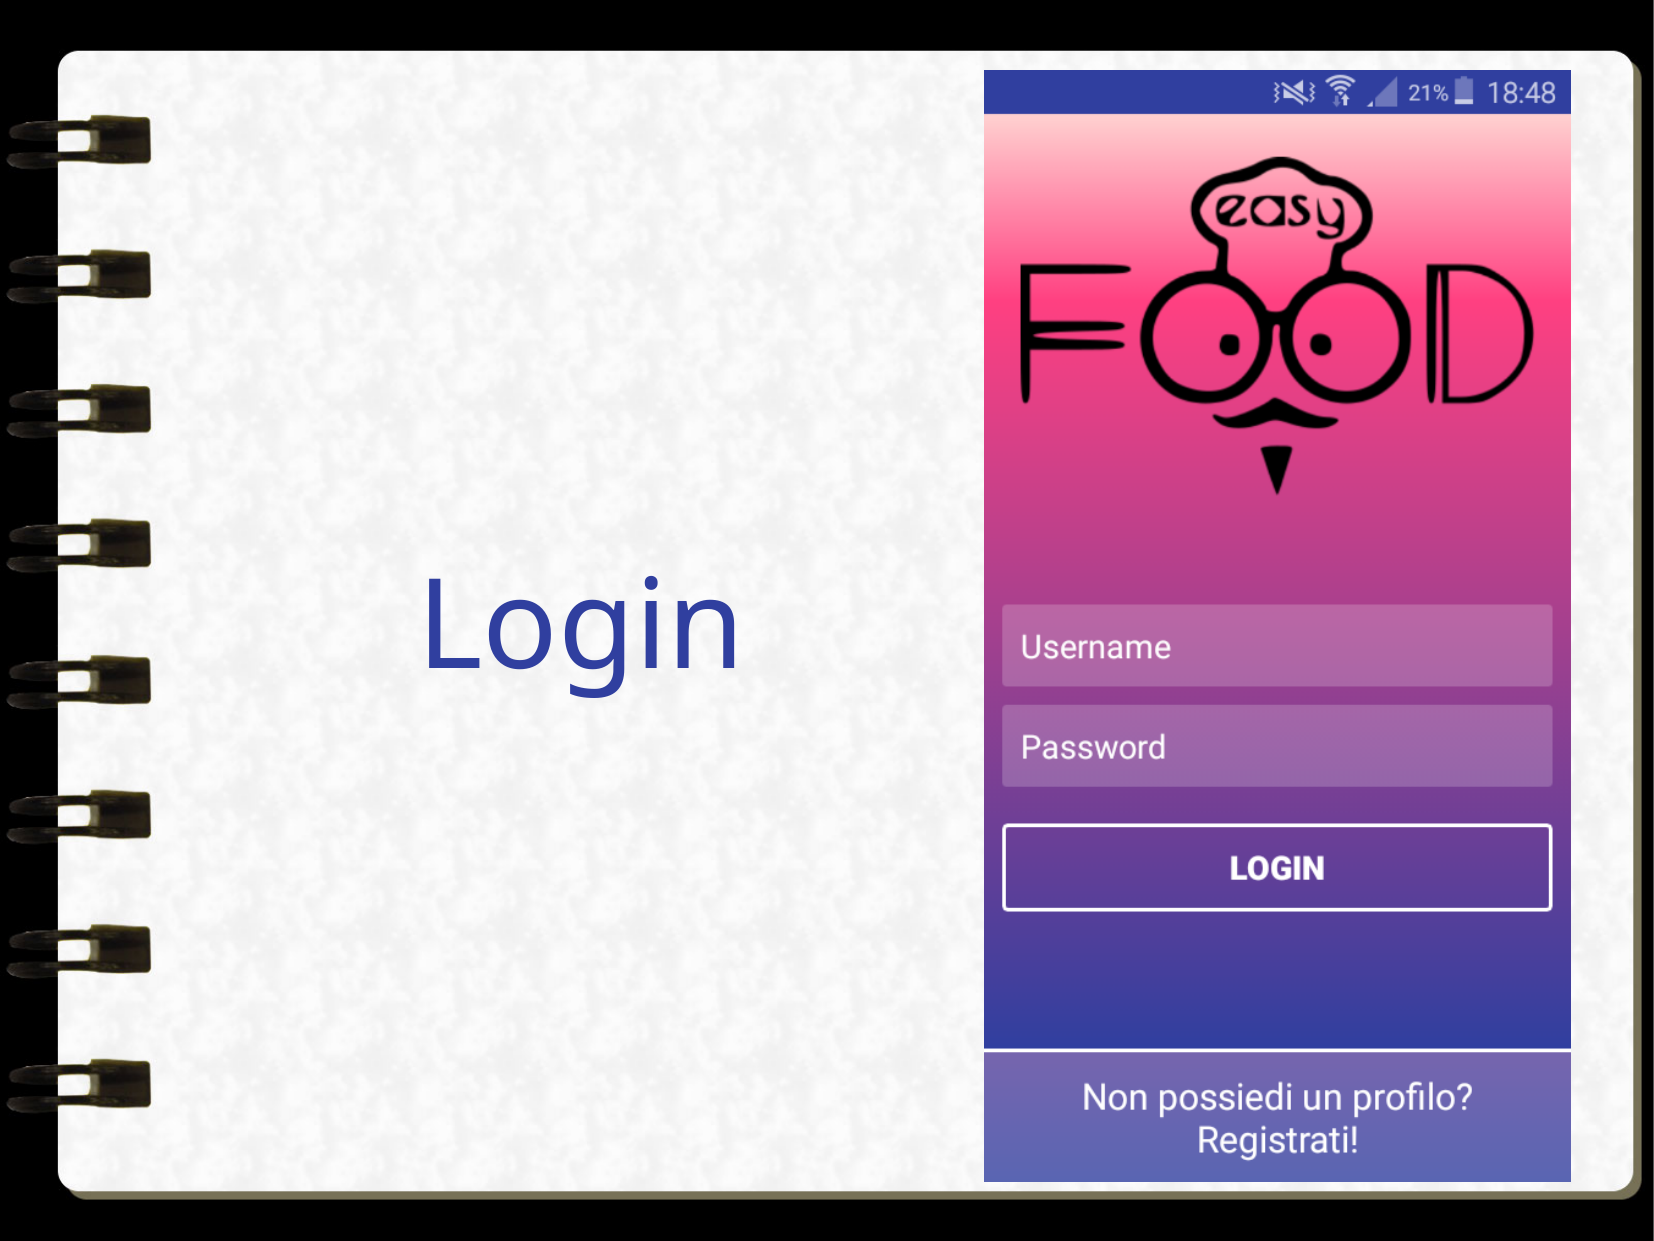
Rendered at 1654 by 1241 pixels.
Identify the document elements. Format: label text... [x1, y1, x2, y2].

picture [0, 0, 1654, 1241]
title Login [177, 499, 984, 741]
